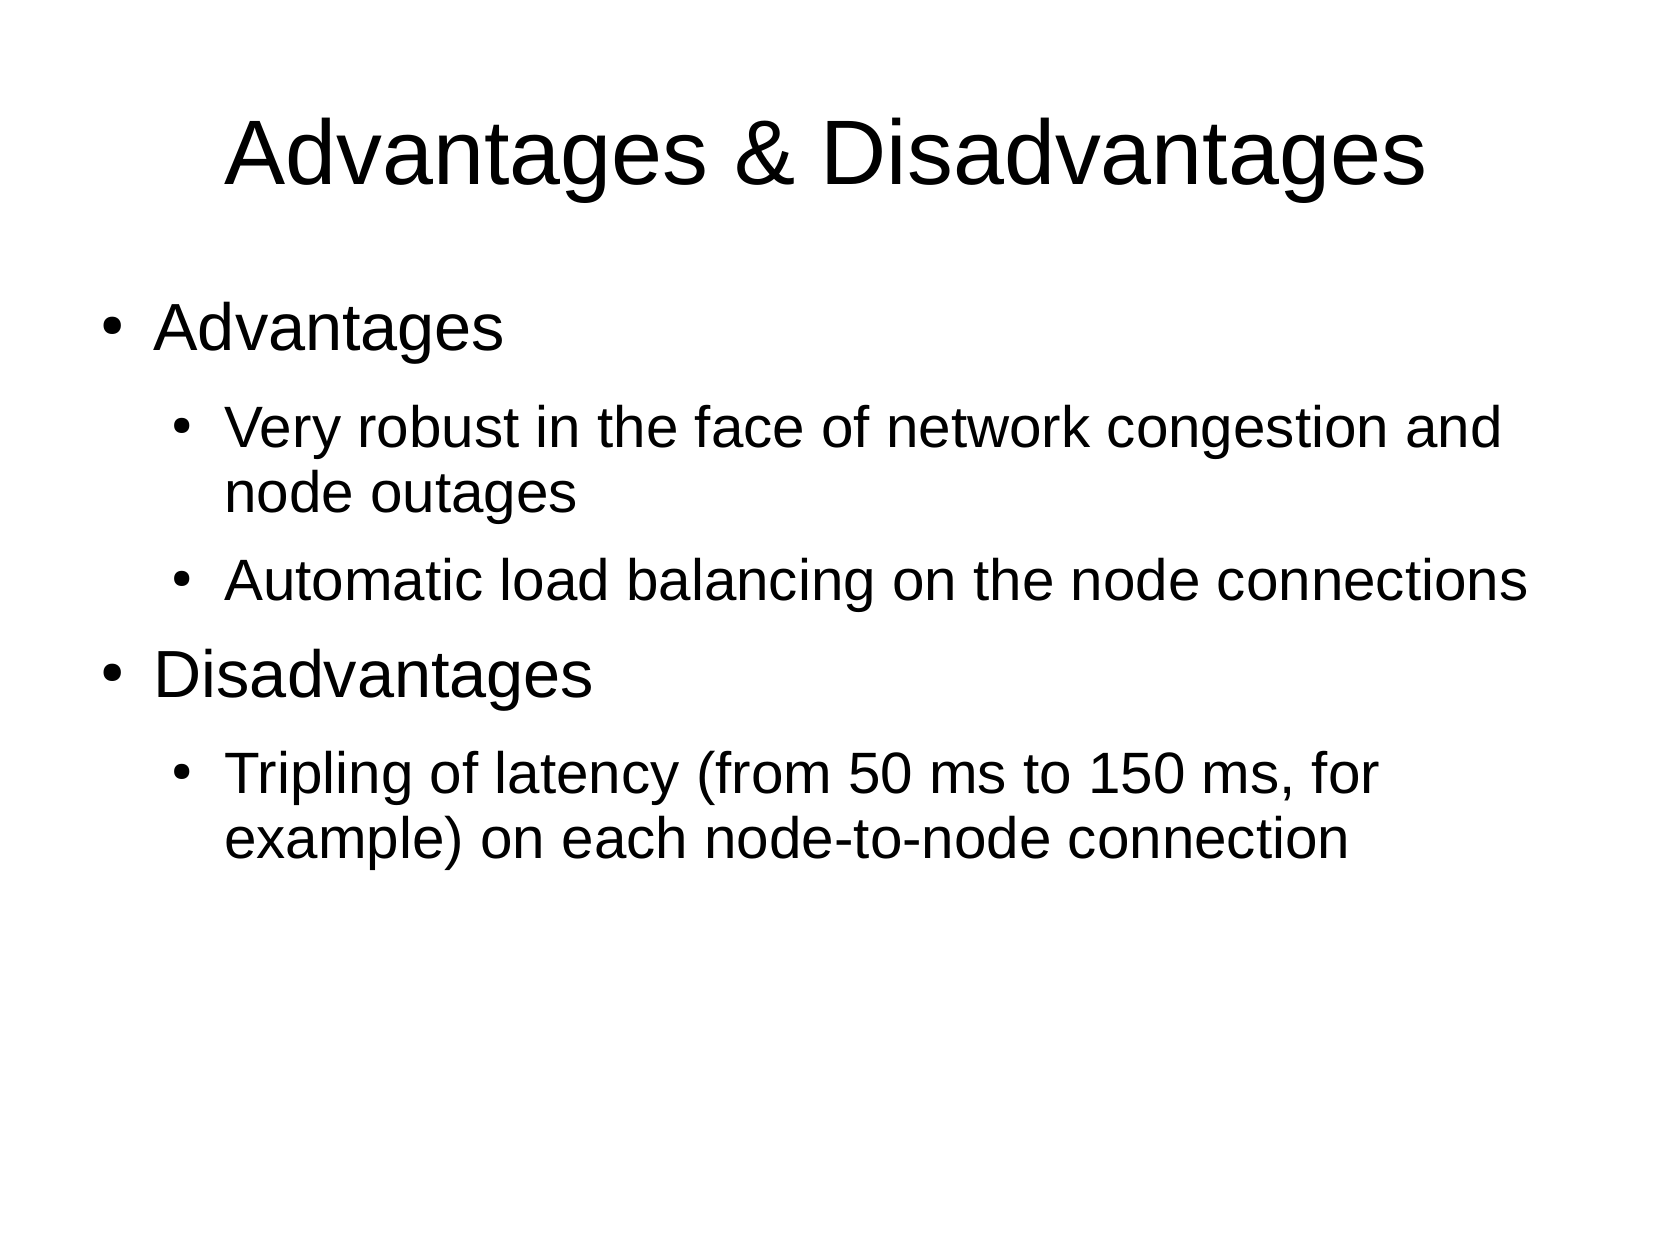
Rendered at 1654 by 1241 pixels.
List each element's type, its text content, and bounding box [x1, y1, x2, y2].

list Advantages Very robust in the face of network congestion and node outages Automatic load balancing on the node connections Disadvantages Tripling of latency (from 50 ms to 150 ms, for example) on each node-to-node connection [82, 290, 1571, 1094]
title Advantages & Disadvantages [82, 56, 1571, 250]
